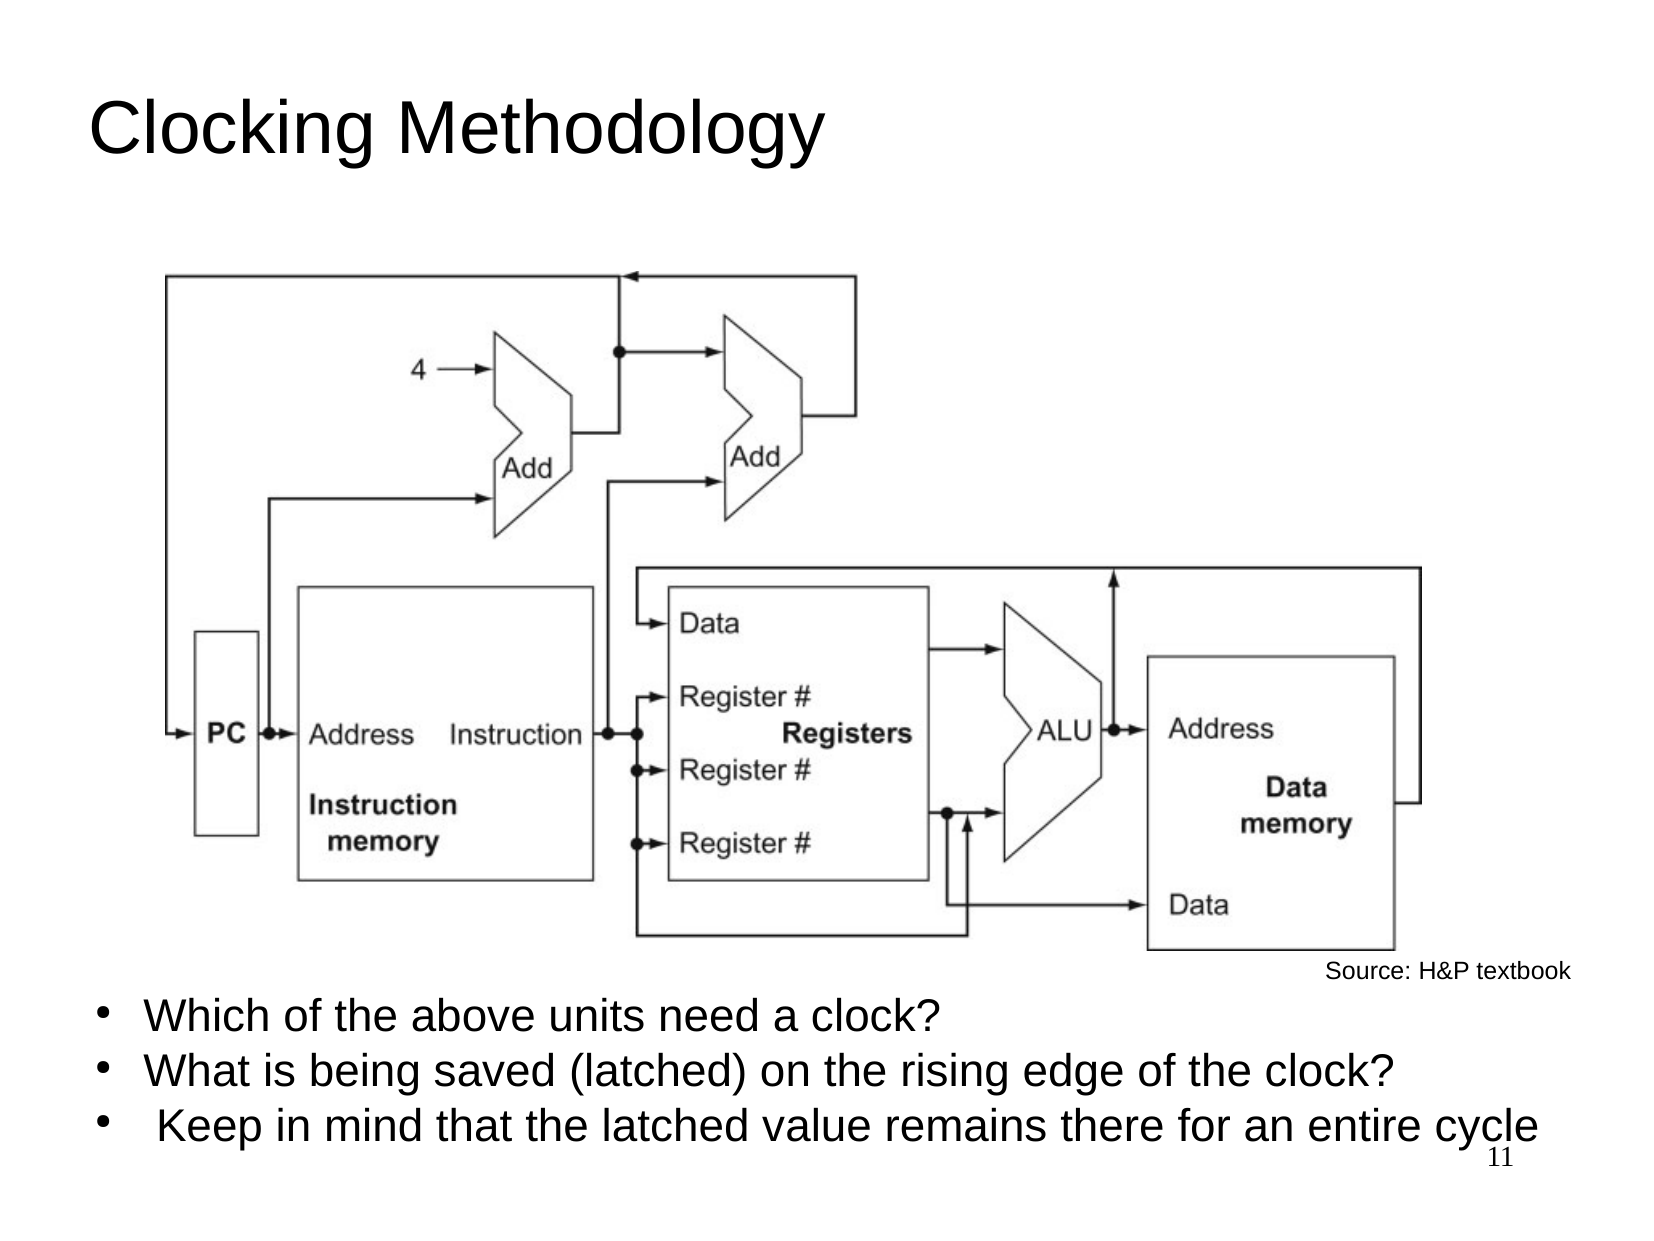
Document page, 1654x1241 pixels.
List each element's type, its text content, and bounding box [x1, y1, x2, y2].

text_box Source: H&P textbook [1310, 947, 1587, 993]
picture [165, 271, 1422, 951]
text_box Which of the above units need a clock? What is being saved (latched) on the rising edge of the clock? Keep in mind that the latched value remains there for an entire cycle [80, 978, 1556, 1159]
text_box Clocking Methodology [73, 71, 842, 177]
text_box <number> [1184, 1159, 1530, 1213]
